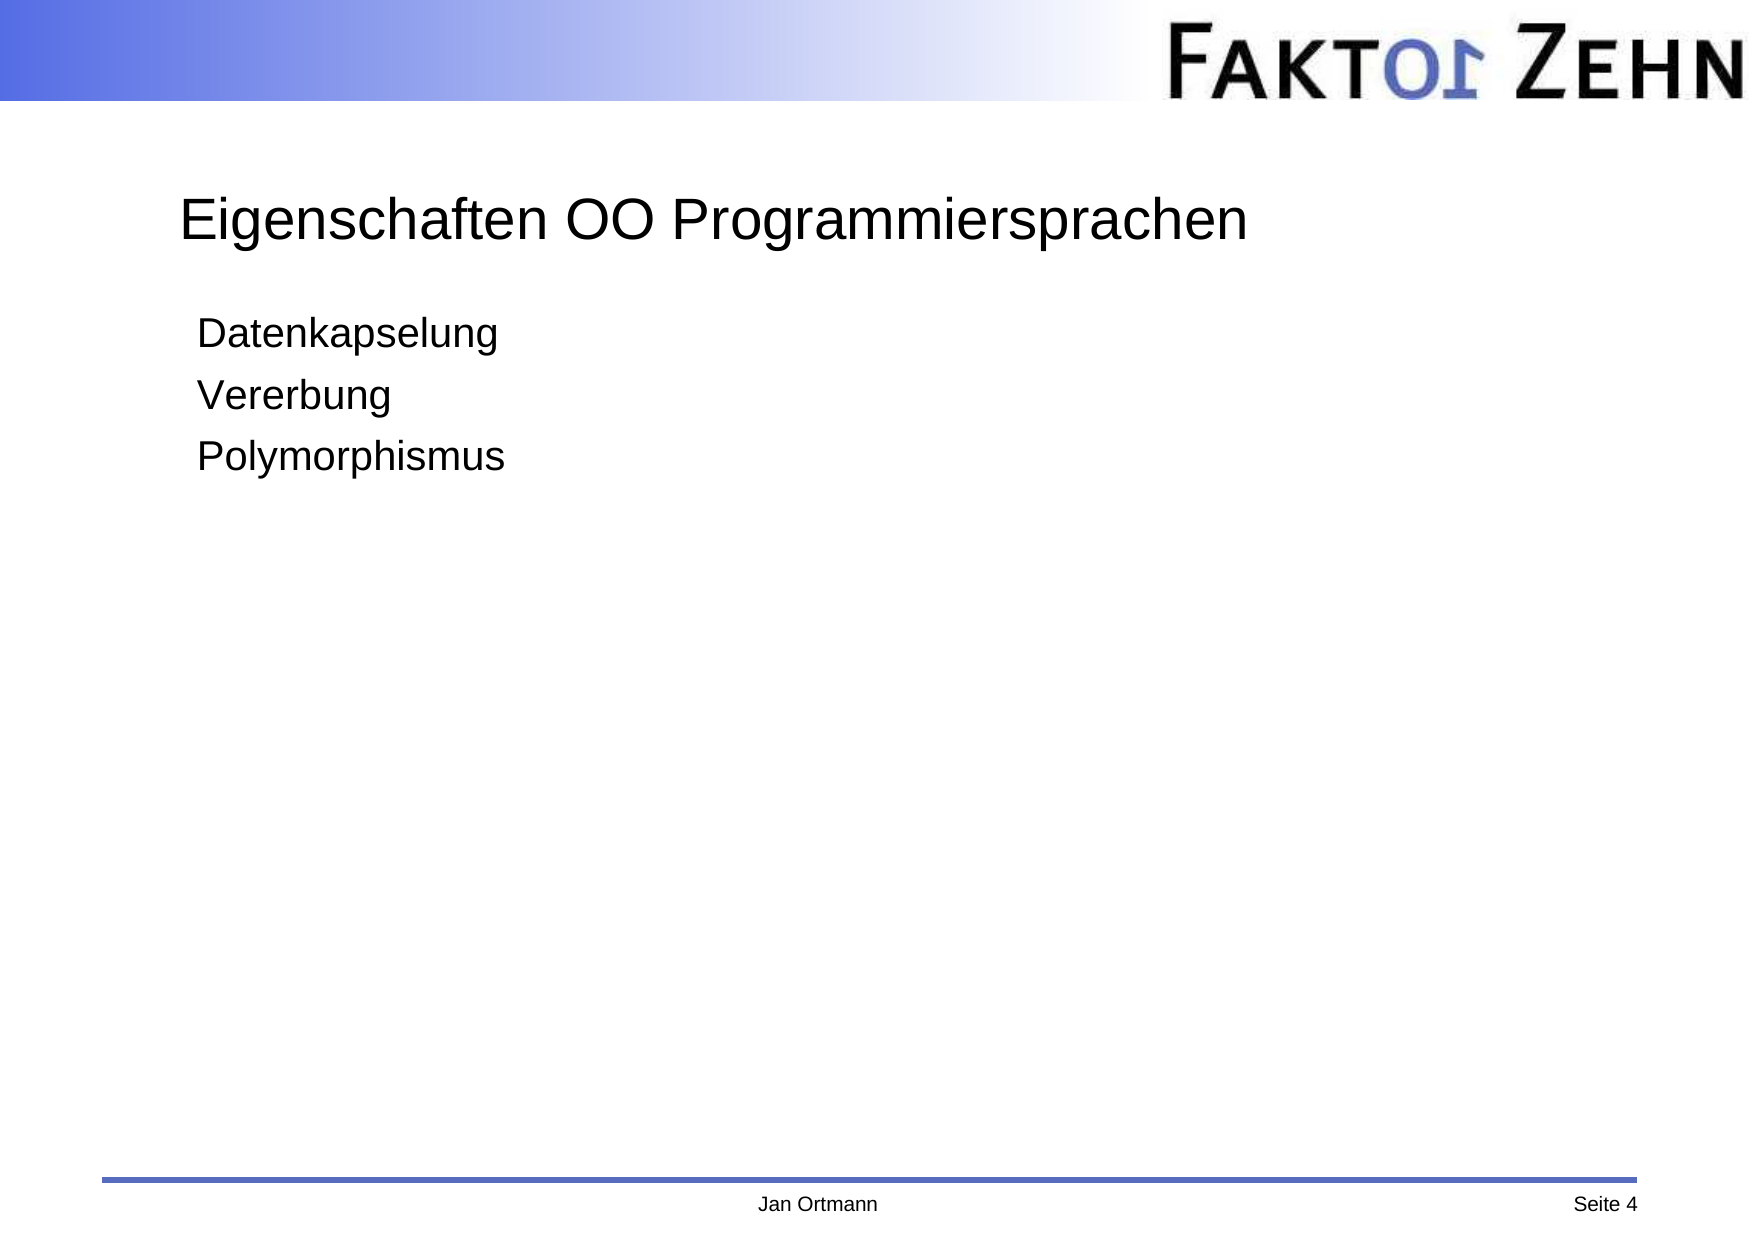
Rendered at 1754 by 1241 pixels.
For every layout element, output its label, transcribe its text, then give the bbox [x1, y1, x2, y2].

picture [1162, 7, 1752, 100]
list Datenkapselung Vererbung Polymorphismus [179, 310, 1576, 1078]
title Eigenschaften OO Programmiersprachen [179, 142, 1576, 296]
